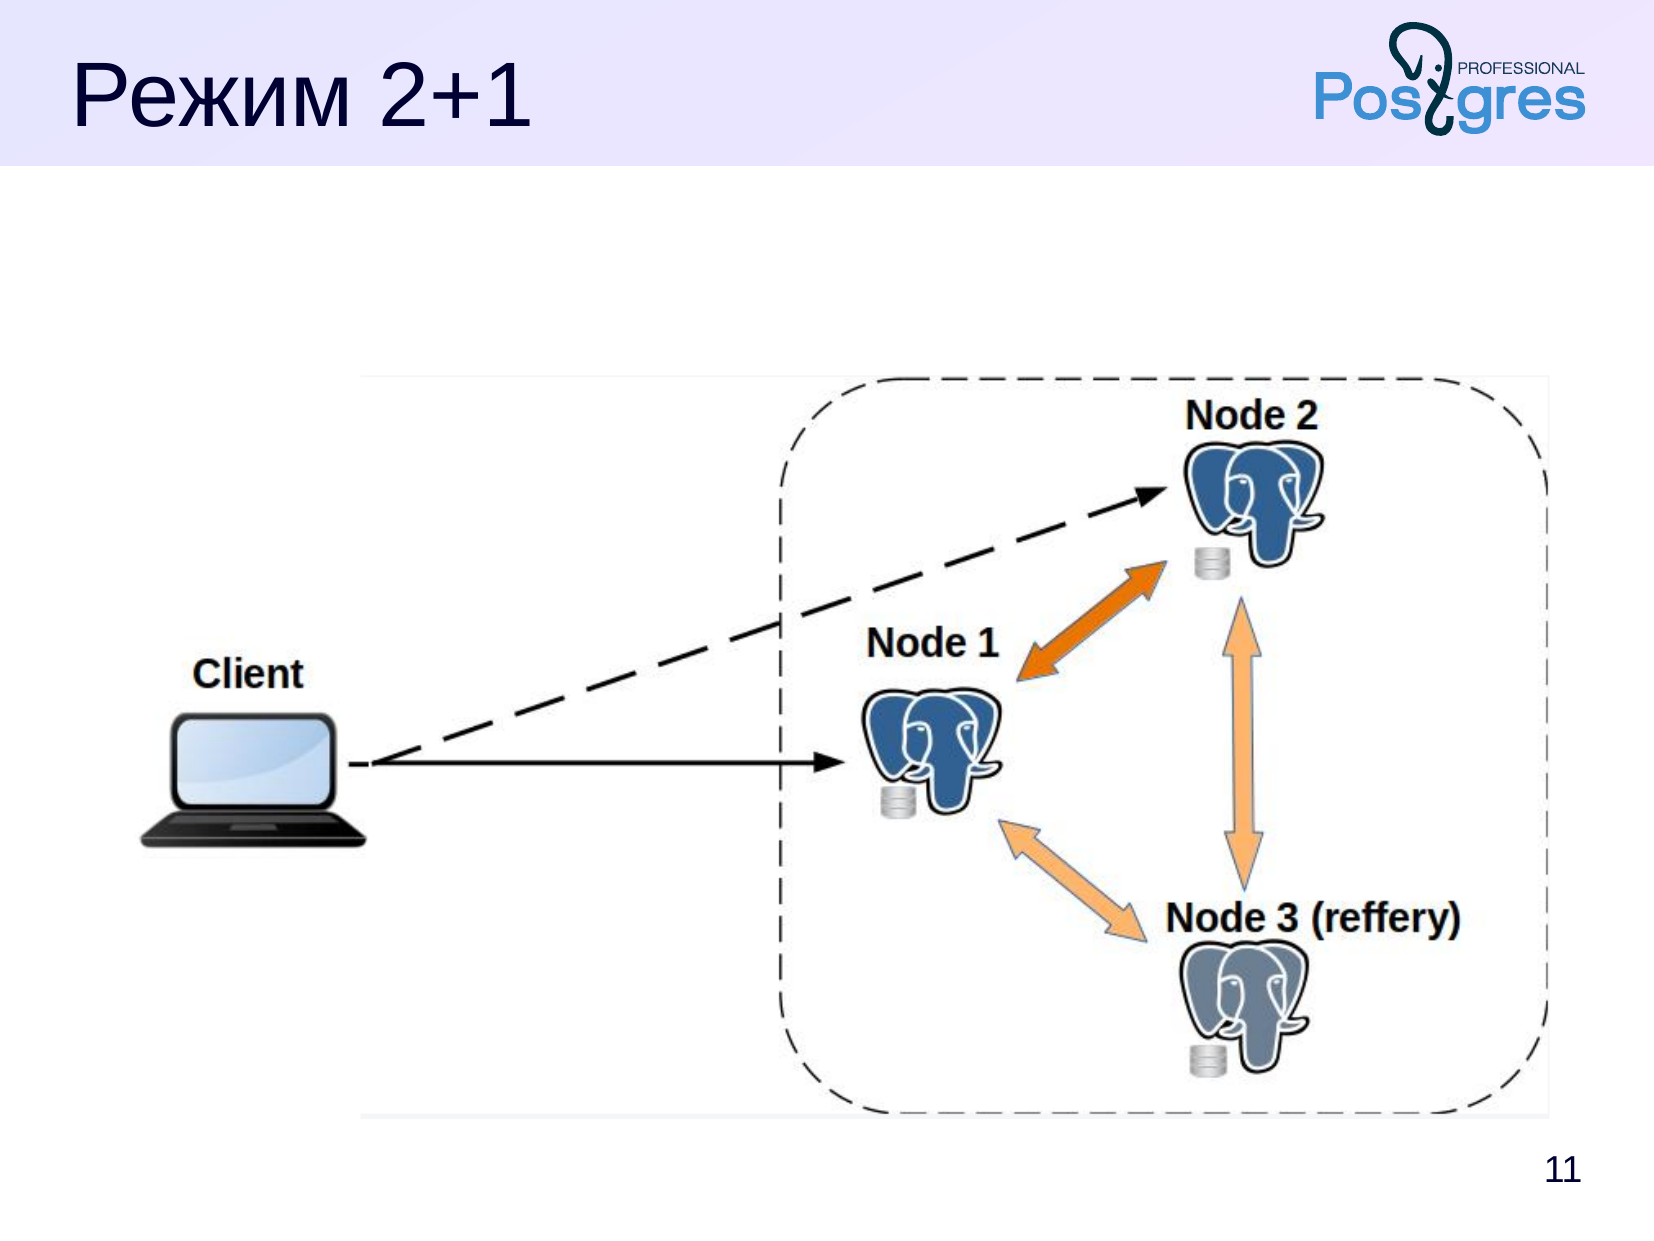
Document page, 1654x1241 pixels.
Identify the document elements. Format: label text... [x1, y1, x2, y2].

title Режим 2+1 [70, 43, 1241, 147]
picture [37, 374, 1553, 1119]
